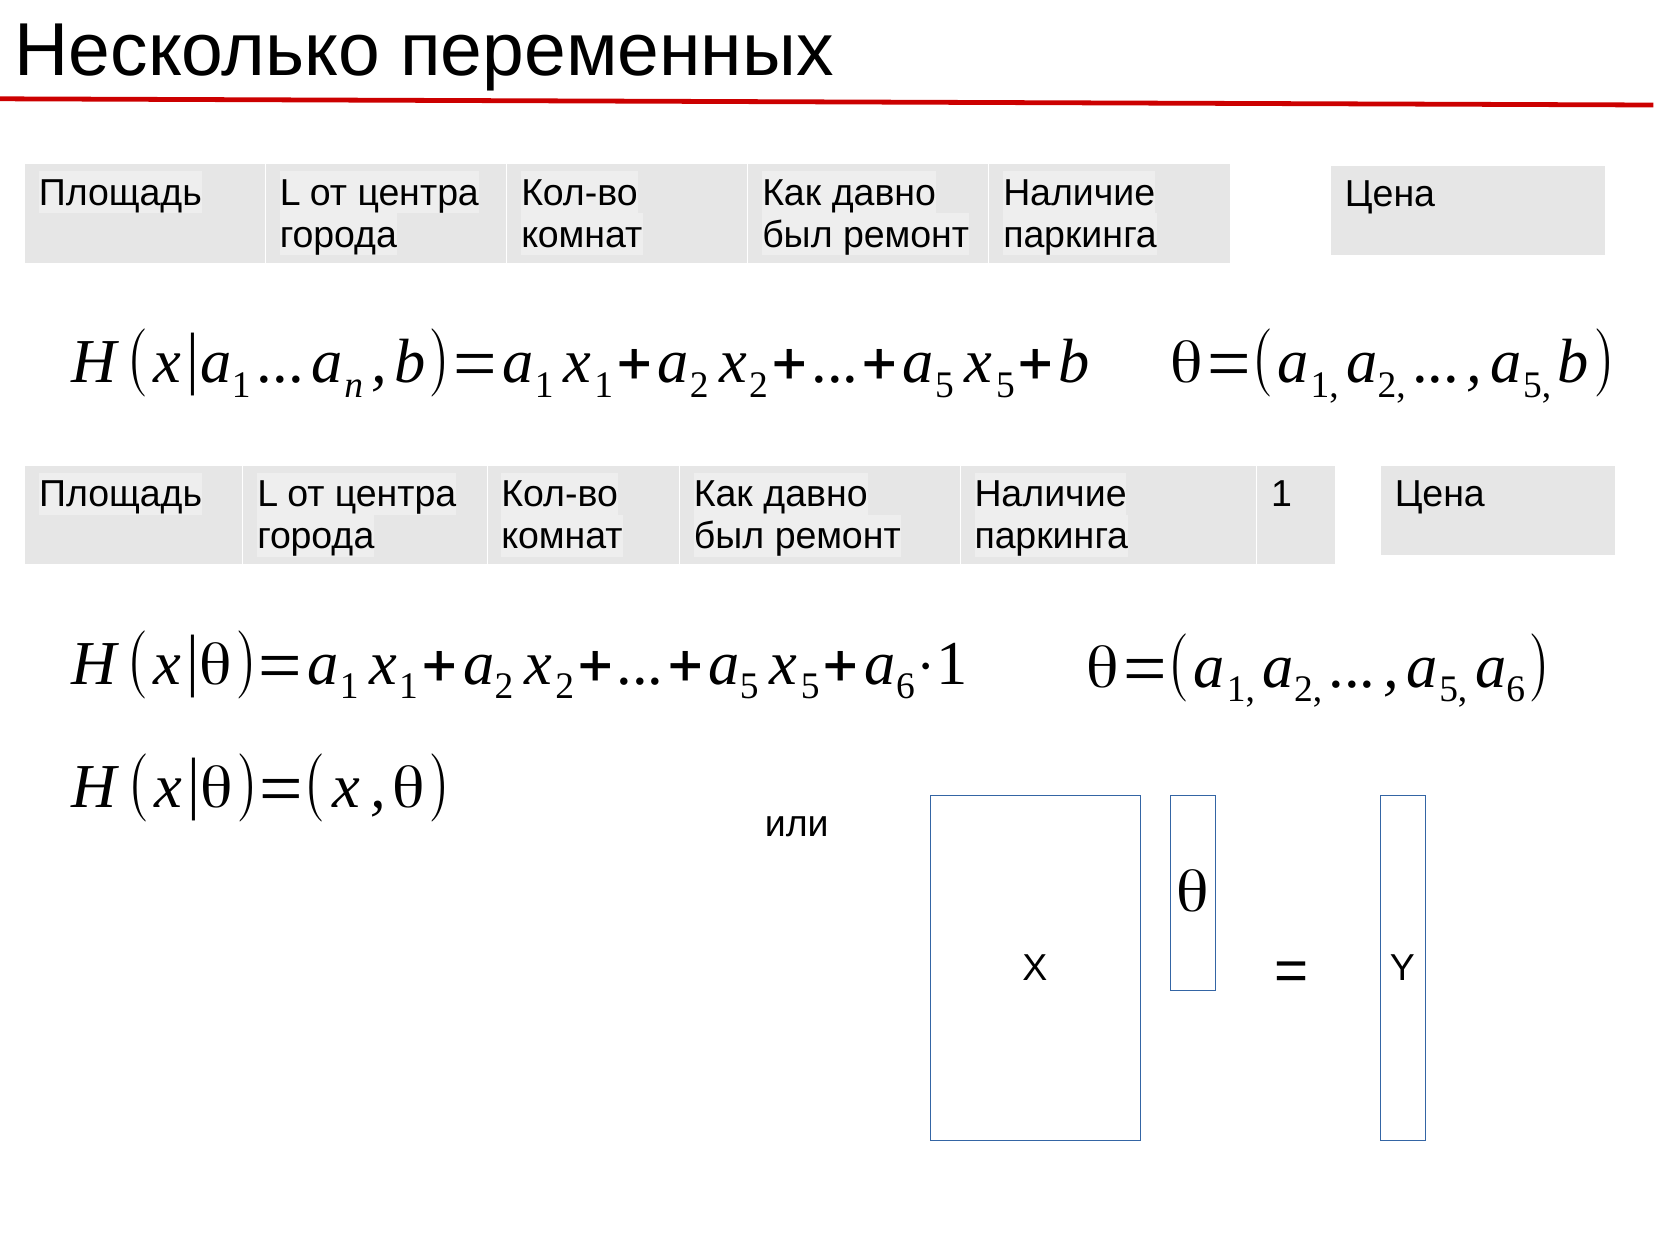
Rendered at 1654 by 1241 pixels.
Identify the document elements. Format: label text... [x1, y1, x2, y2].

text_box Несколько переменных [0, 0, 1306, 99]
table_header Площадь [25, 466, 242, 564]
text_box Y [1380, 795, 1426, 1141]
table_header Кол-во комнат [507, 164, 747, 263]
table_header Площадь [25, 164, 265, 263]
chart [61, 325, 1098, 406]
table_header Как давно был ремонт [680, 466, 960, 564]
table_header L от центра города [243, 466, 487, 564]
chart [62, 750, 456, 825]
text_box = [1260, 930, 1336, 1040]
table_header 1 [1257, 466, 1335, 564]
table_header Кол-во комнат [488, 466, 679, 564]
table_header Наличие паркинга [961, 466, 1256, 564]
text_box [1170, 795, 1216, 991]
chart [1170, 866, 1215, 916]
chart [1163, 325, 1621, 406]
table_header Цена [1331, 166, 1605, 255]
table_header L от центра города [266, 164, 506, 263]
text_box или [750, 795, 930, 852]
table_header Как давно был ремонт [748, 164, 988, 263]
chart [61, 626, 974, 707]
table_header Цена [1381, 466, 1615, 555]
chart [1080, 630, 1557, 710]
text_box X [930, 795, 1141, 1141]
table_header Наличие паркинга [989, 164, 1230, 263]
